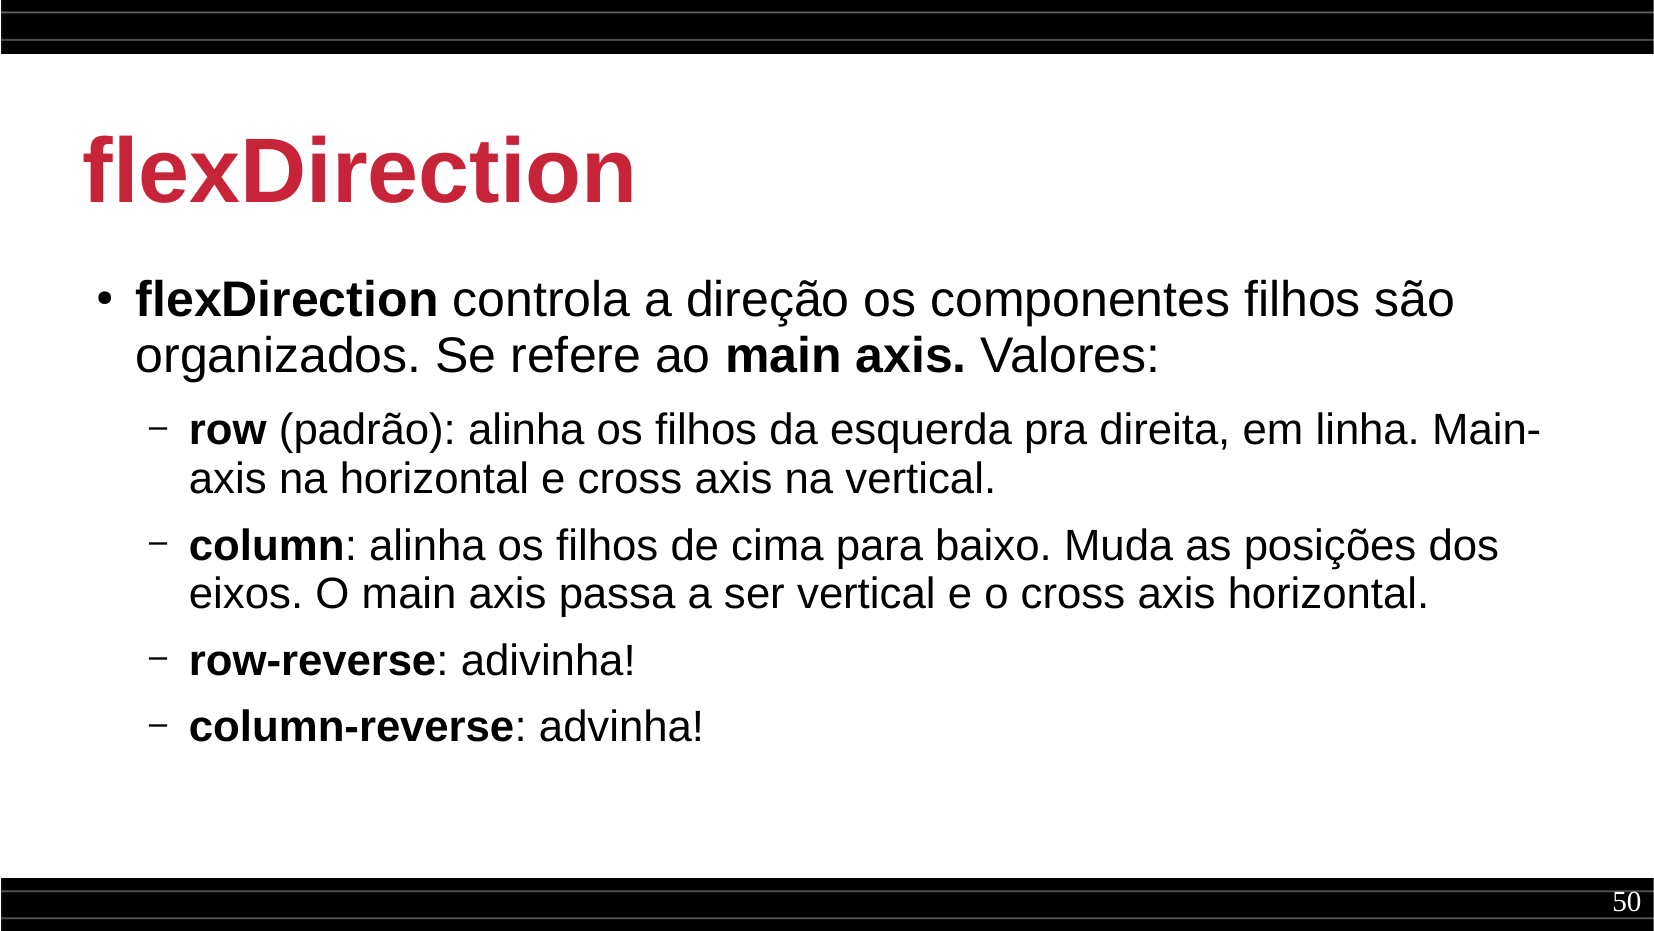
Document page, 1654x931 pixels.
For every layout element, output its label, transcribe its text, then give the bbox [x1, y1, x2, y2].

picture [1, 0, 1654, 54]
picture [1, 878, 1654, 931]
title flexDirection [82, 92, 1571, 249]
list flexDirection controla a direção os componentes filhos são organizados. Se refere ao main axis. Valores: row (padrão): alinha os filhos da esquerda pra direita, em linha. Main-axis na horizontal e cross axis na vertical. column: alinha os filhos de cima para baixo. Muda as posições dos eixos. O main axis passa a ser vertical e o cross axis horizontal. row-reverse: adivinha! column-reverse: advinha! [82, 271, 1571, 758]
